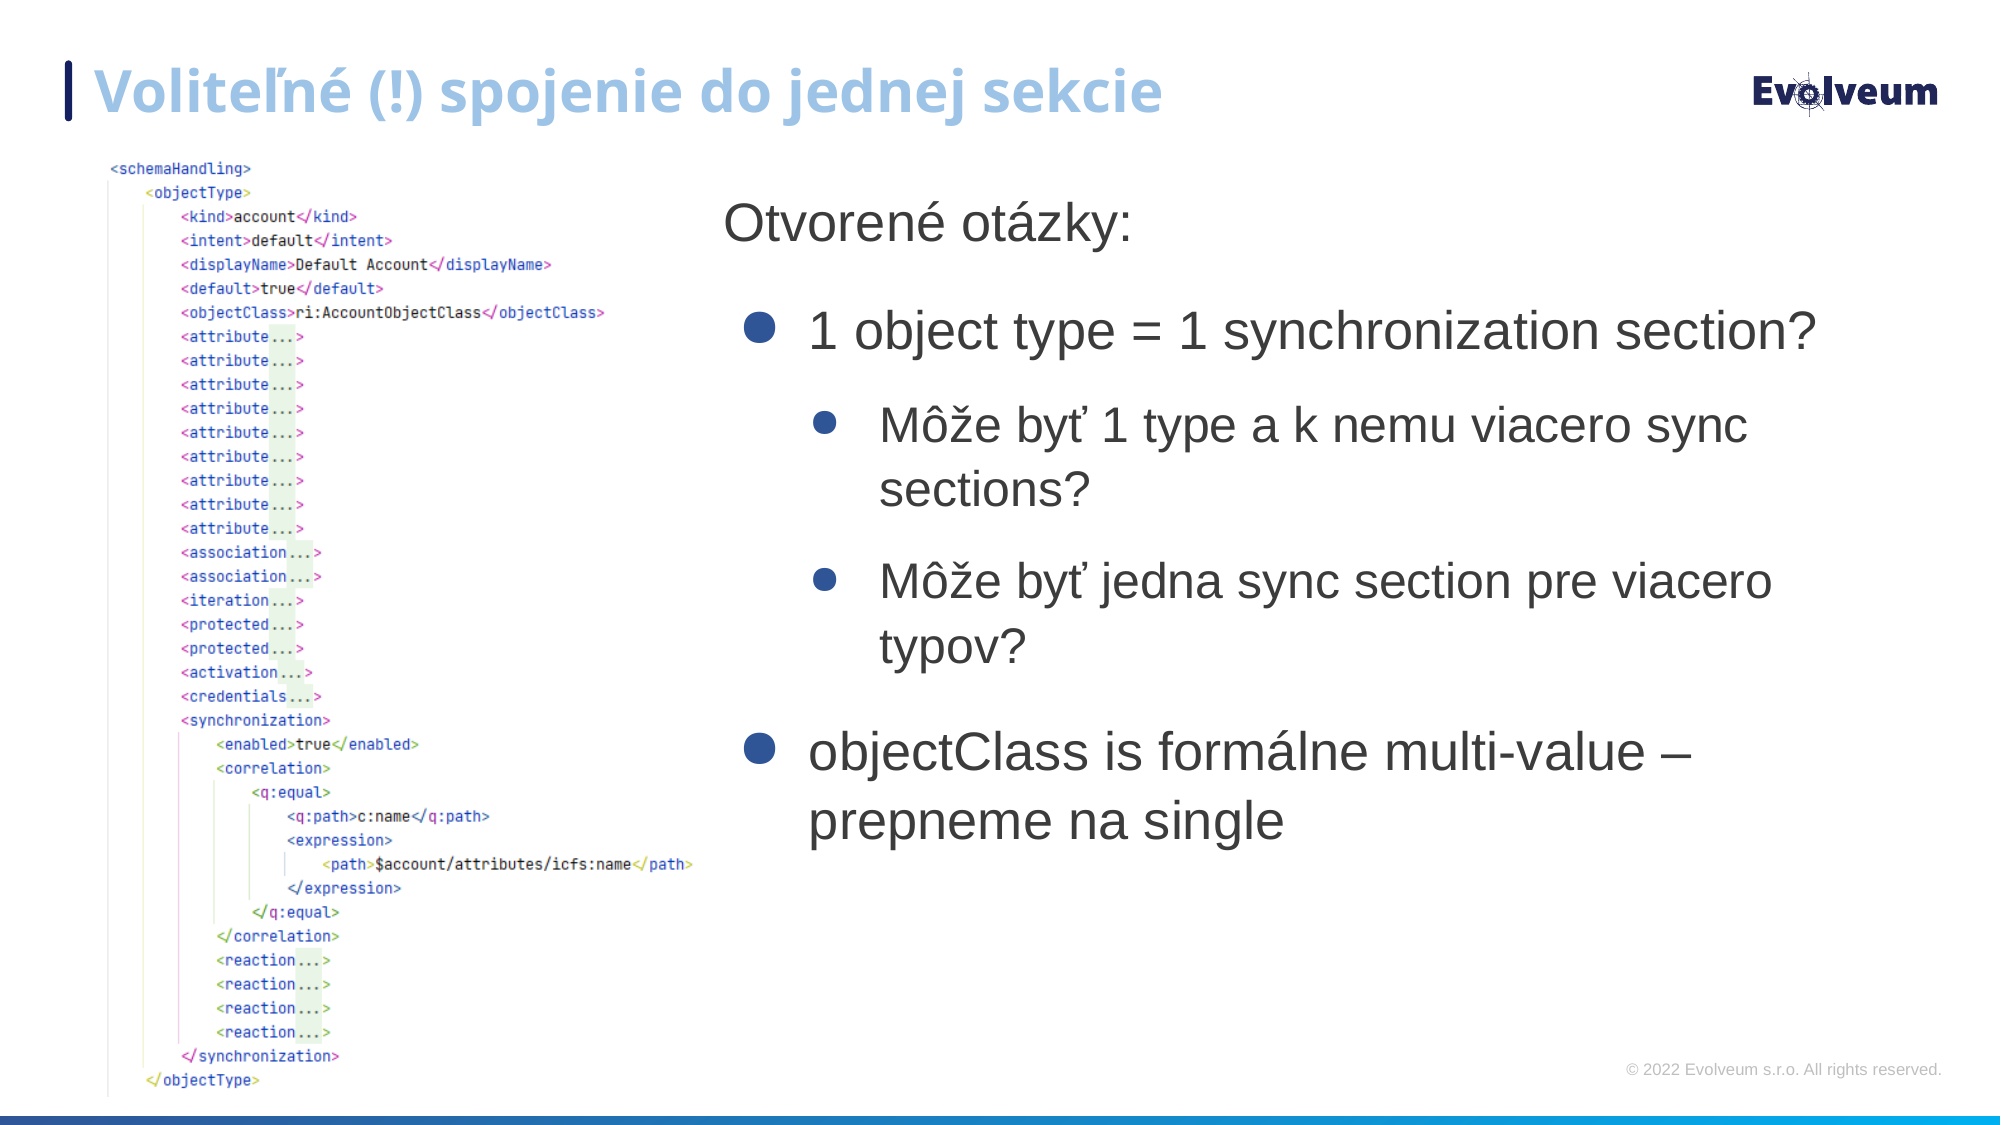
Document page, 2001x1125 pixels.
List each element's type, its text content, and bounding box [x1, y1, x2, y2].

title Voliteľné (!) spojenie do jednej sekcie [94, 47, 1687, 133]
list Otvorené otázky: 1 object type = 1 synchronization section? Môže byť 1 type a k nemu viacero sync sections? Môže byť jedna sync section pre viacero typov? objectClass is formálne multi-value – prepneme na single [723, 183, 1916, 1004]
picture [96, 154, 706, 1097]
